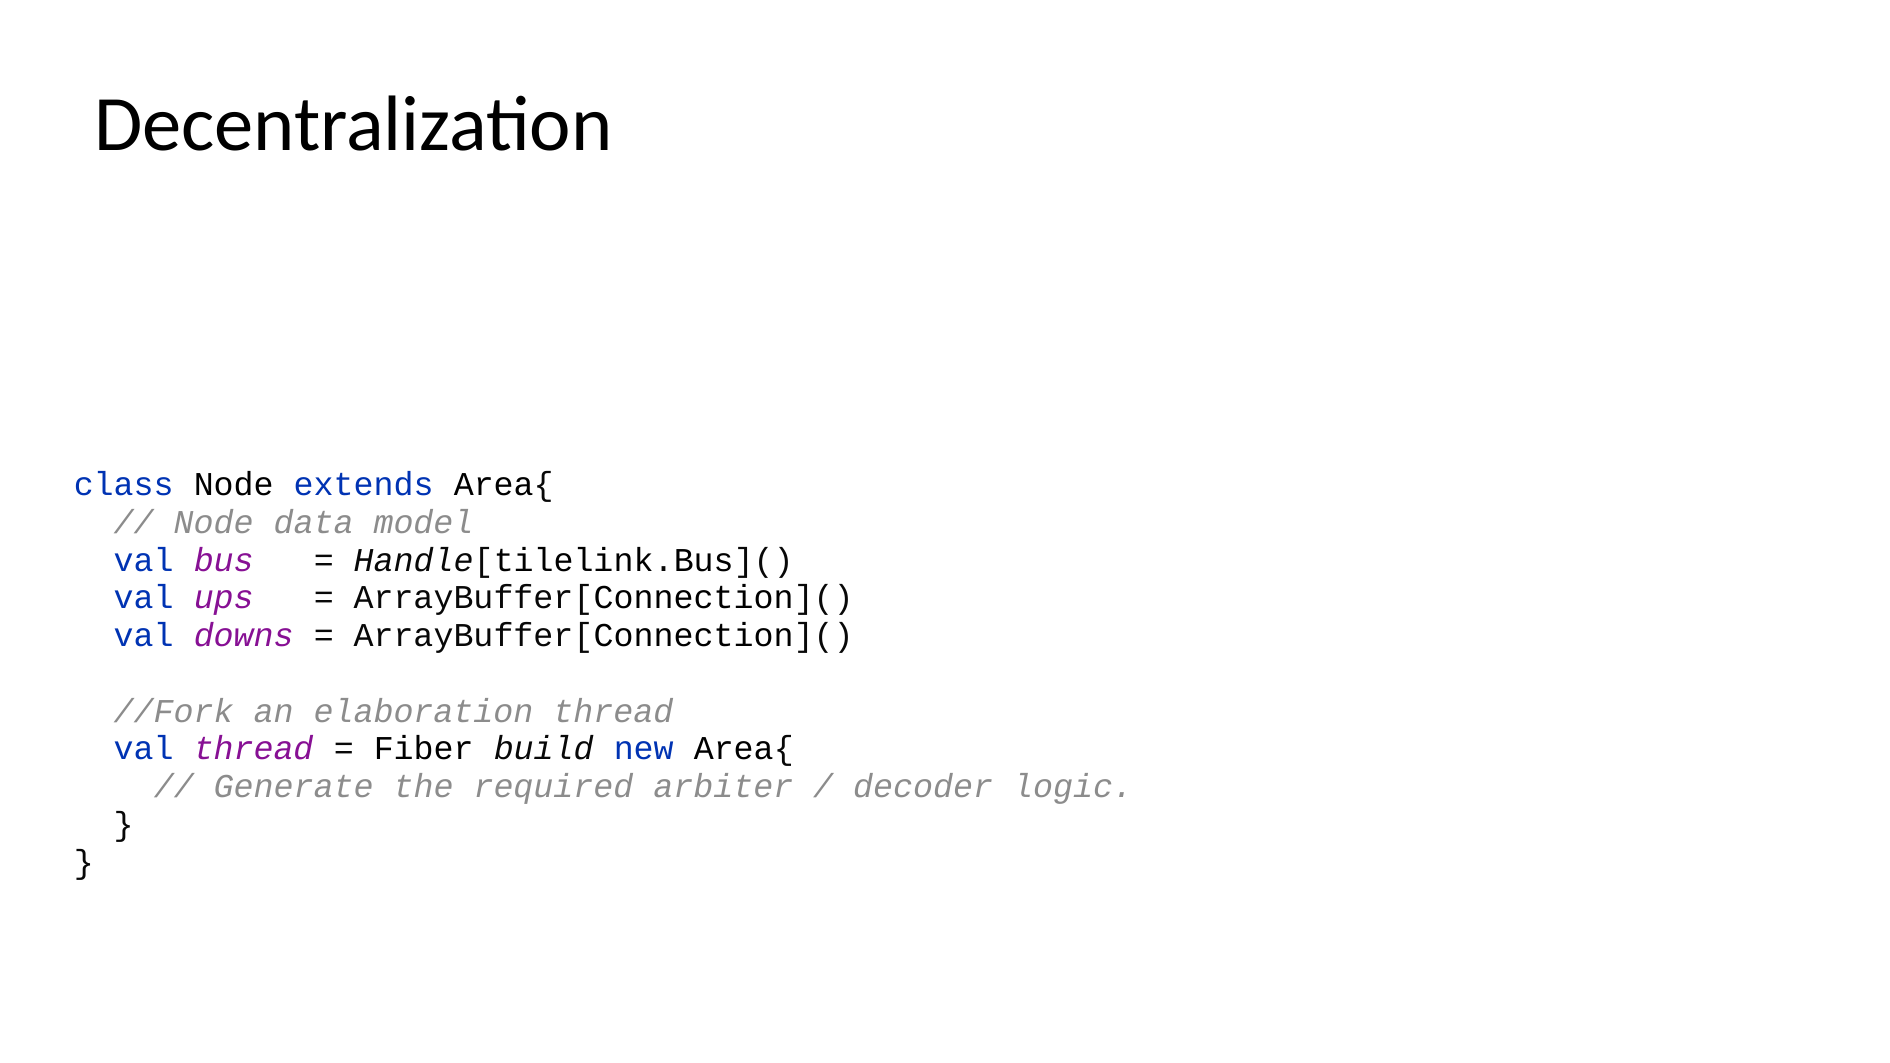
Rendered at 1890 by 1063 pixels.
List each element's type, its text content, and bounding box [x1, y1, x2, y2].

title Decentralization [94, 42, 1796, 220]
text_box class Node extends Area{ // Node data model val bus = Handle[tilelink.Bus]() val ups = ArrayBuffer[Connection]() val downs = ArrayBuffer[Connection]() //Fork an elaboration thread val thread = Fiber build new Area{ // Generate the required arbiter / decoder logic. } } [59, 460, 1229, 1042]
